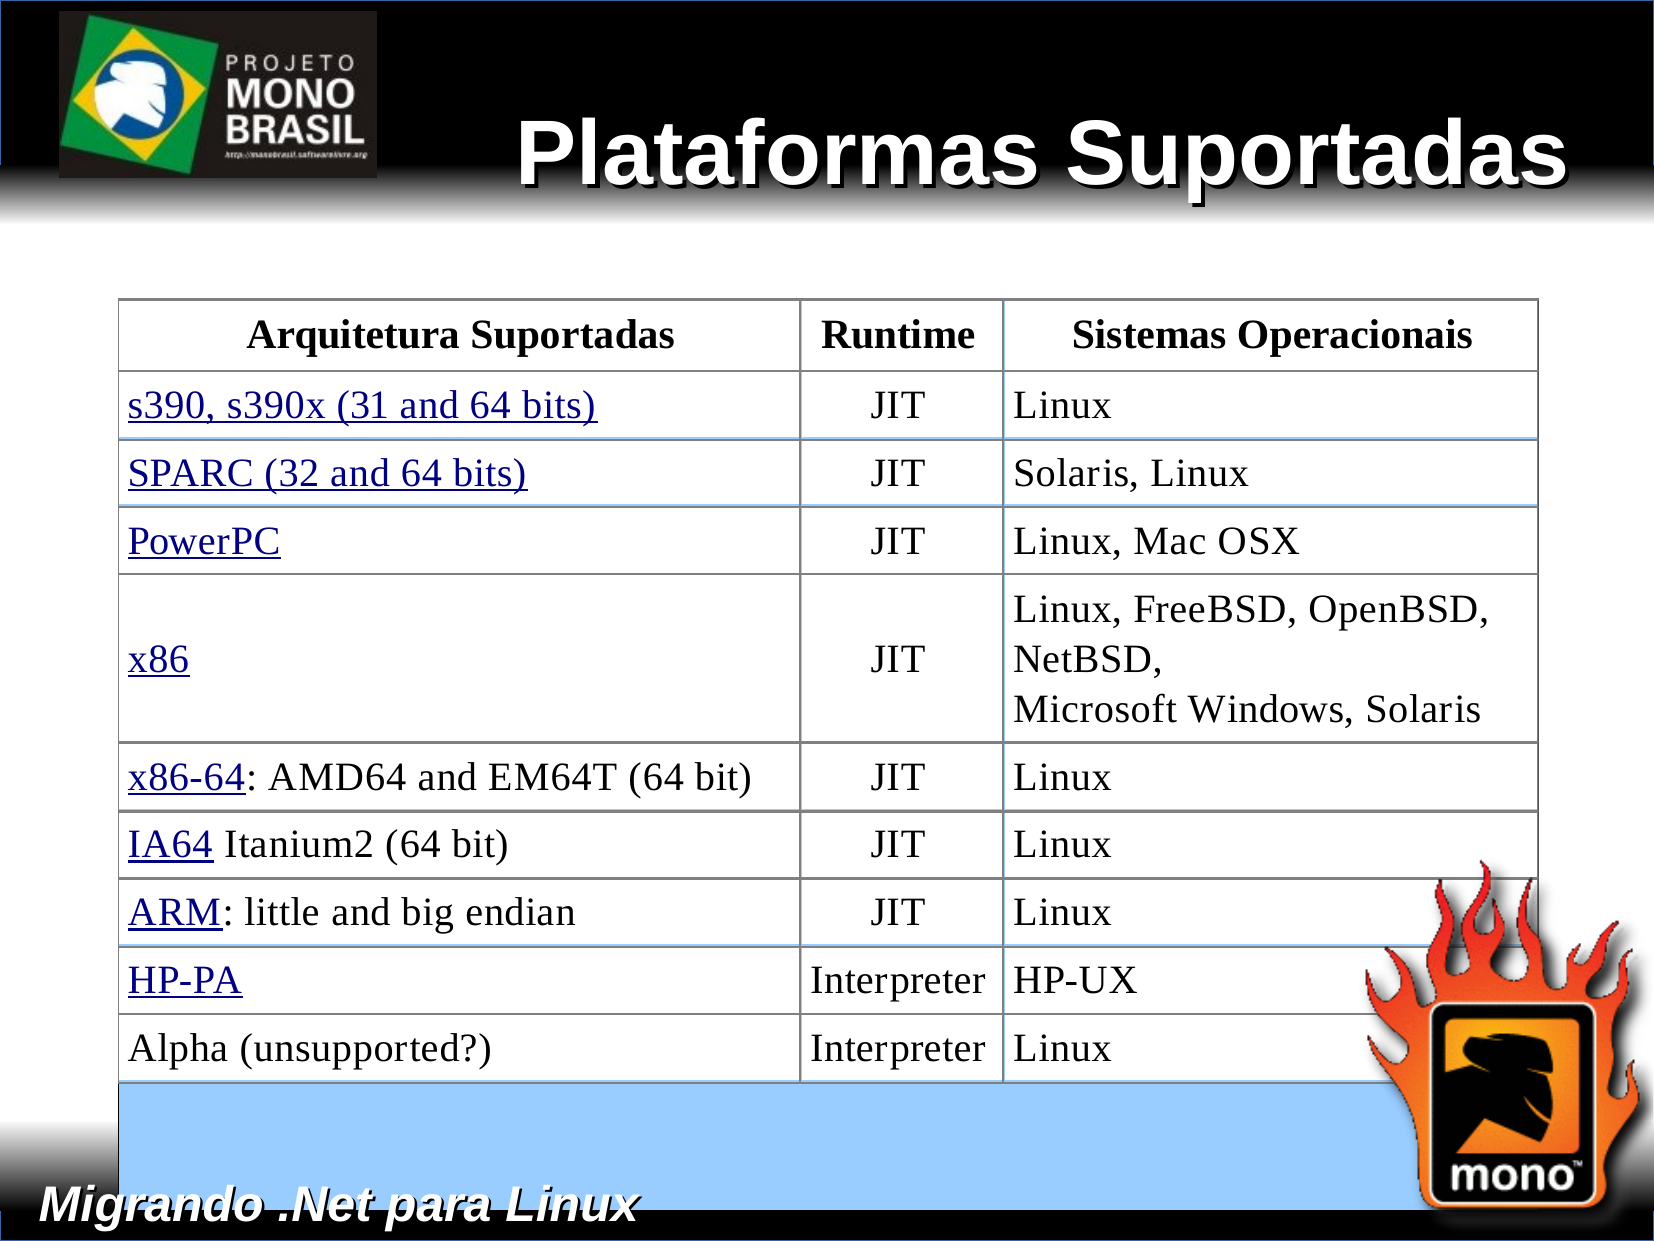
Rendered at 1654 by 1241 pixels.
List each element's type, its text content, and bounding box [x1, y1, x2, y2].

picture [1302, 805, 1654, 1241]
title Plataformas Suportadas [82, 49, 1571, 257]
picture [59, 11, 377, 178]
text_box Migrando .Net para Linux [24, 1168, 546, 1241]
chart [562, 1201, 571, 1211]
chart [118, 298, 1539, 1211]
